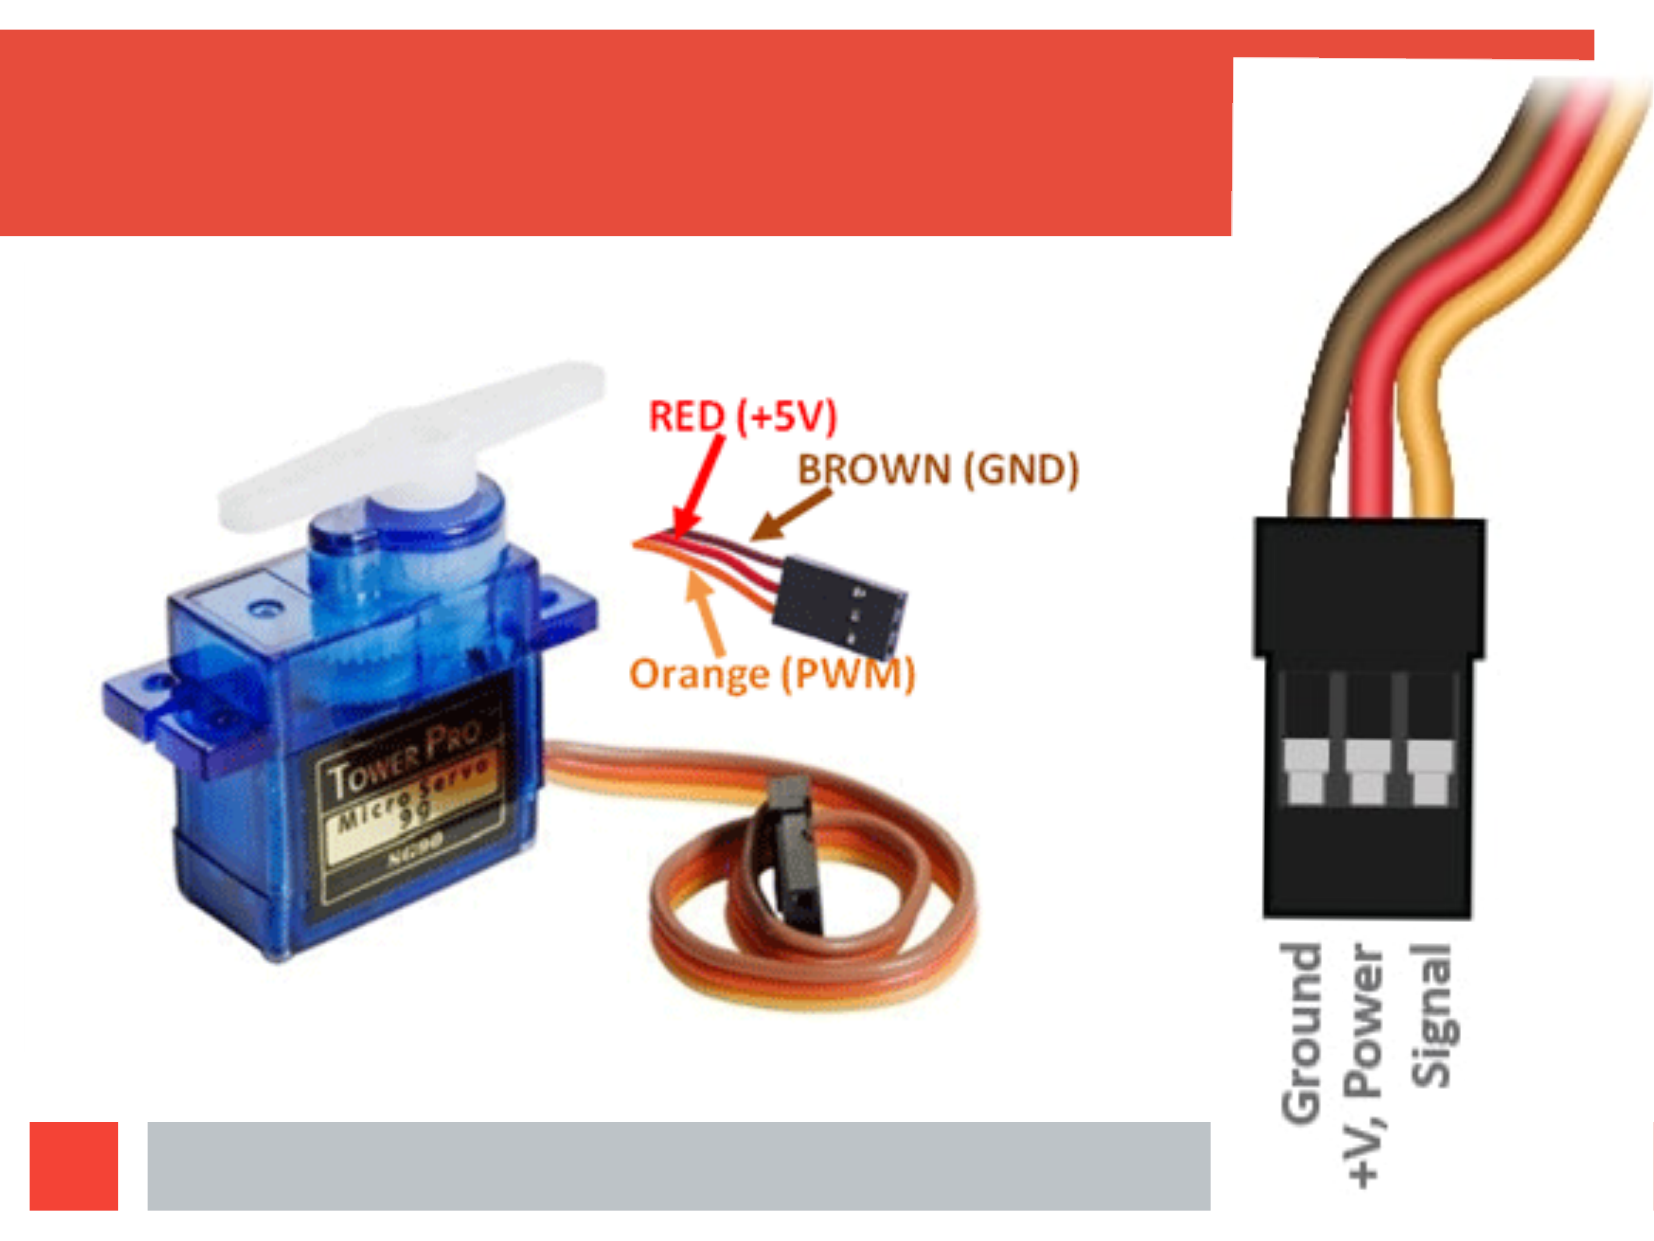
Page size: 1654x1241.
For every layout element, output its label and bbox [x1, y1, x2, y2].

picture [1222, 57, 1654, 1241]
picture [23, 262, 1128, 1052]
